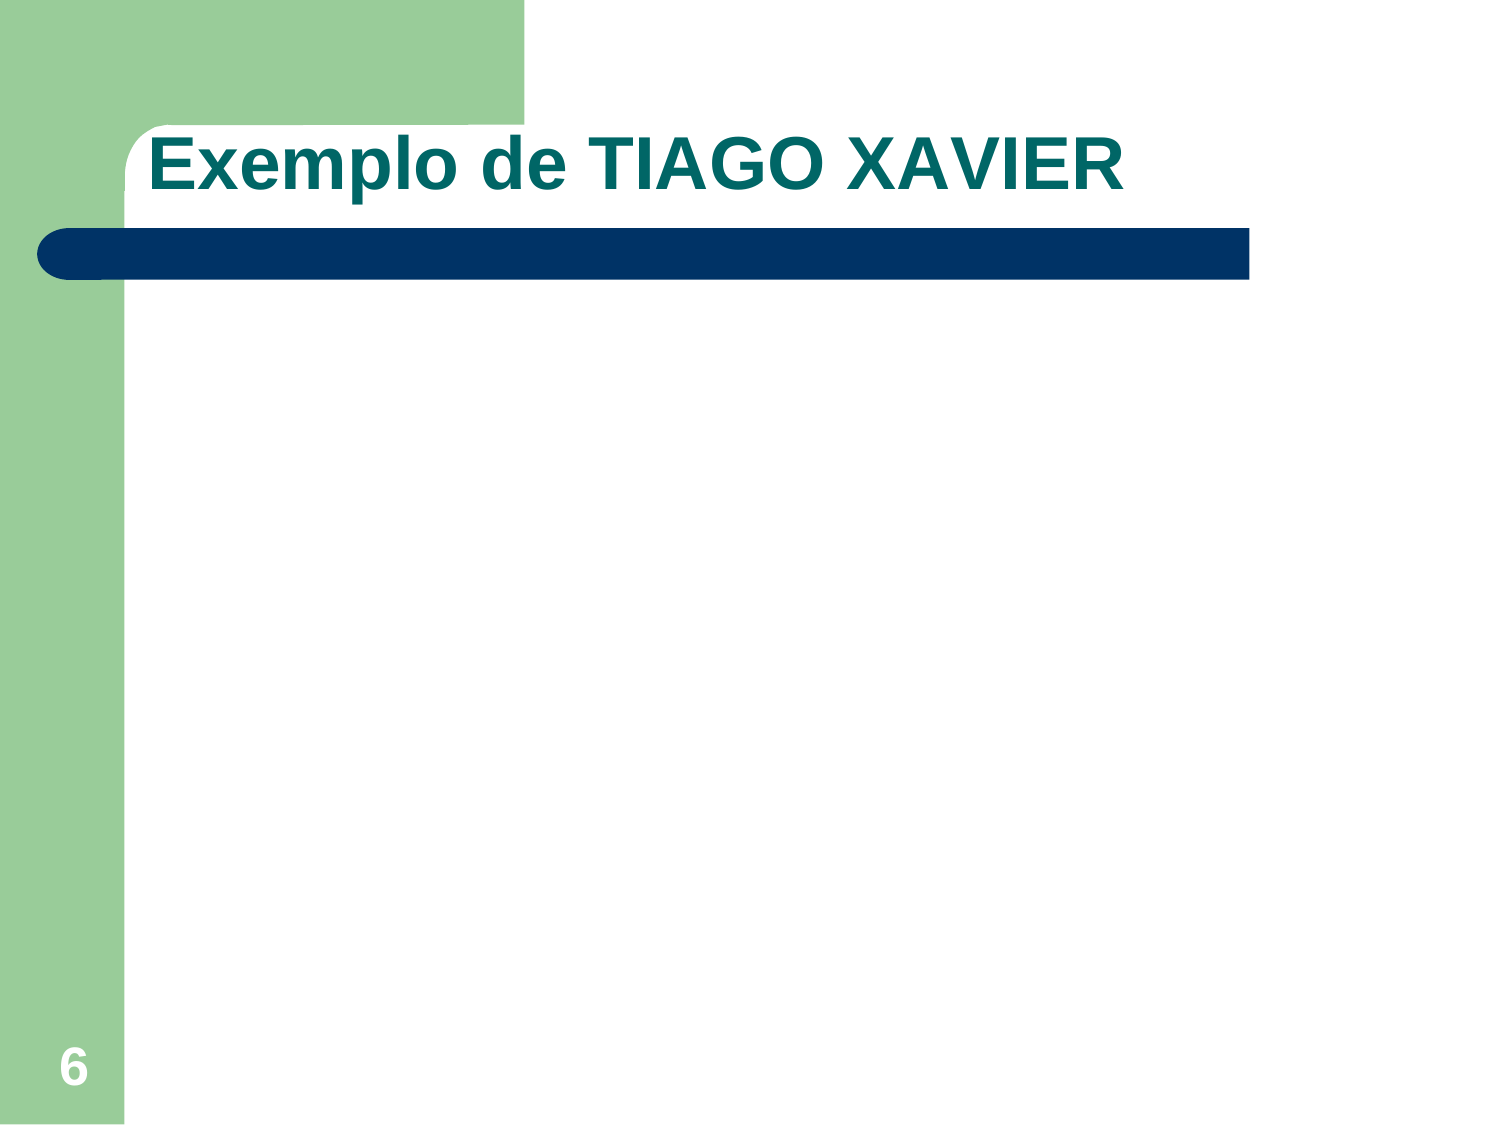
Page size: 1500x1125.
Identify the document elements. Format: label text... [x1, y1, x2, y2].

text_box <número> [12, 1023, 138, 1105]
text_box Exemplo de TIAGO XAVIER [49, 49, 1451, 214]
